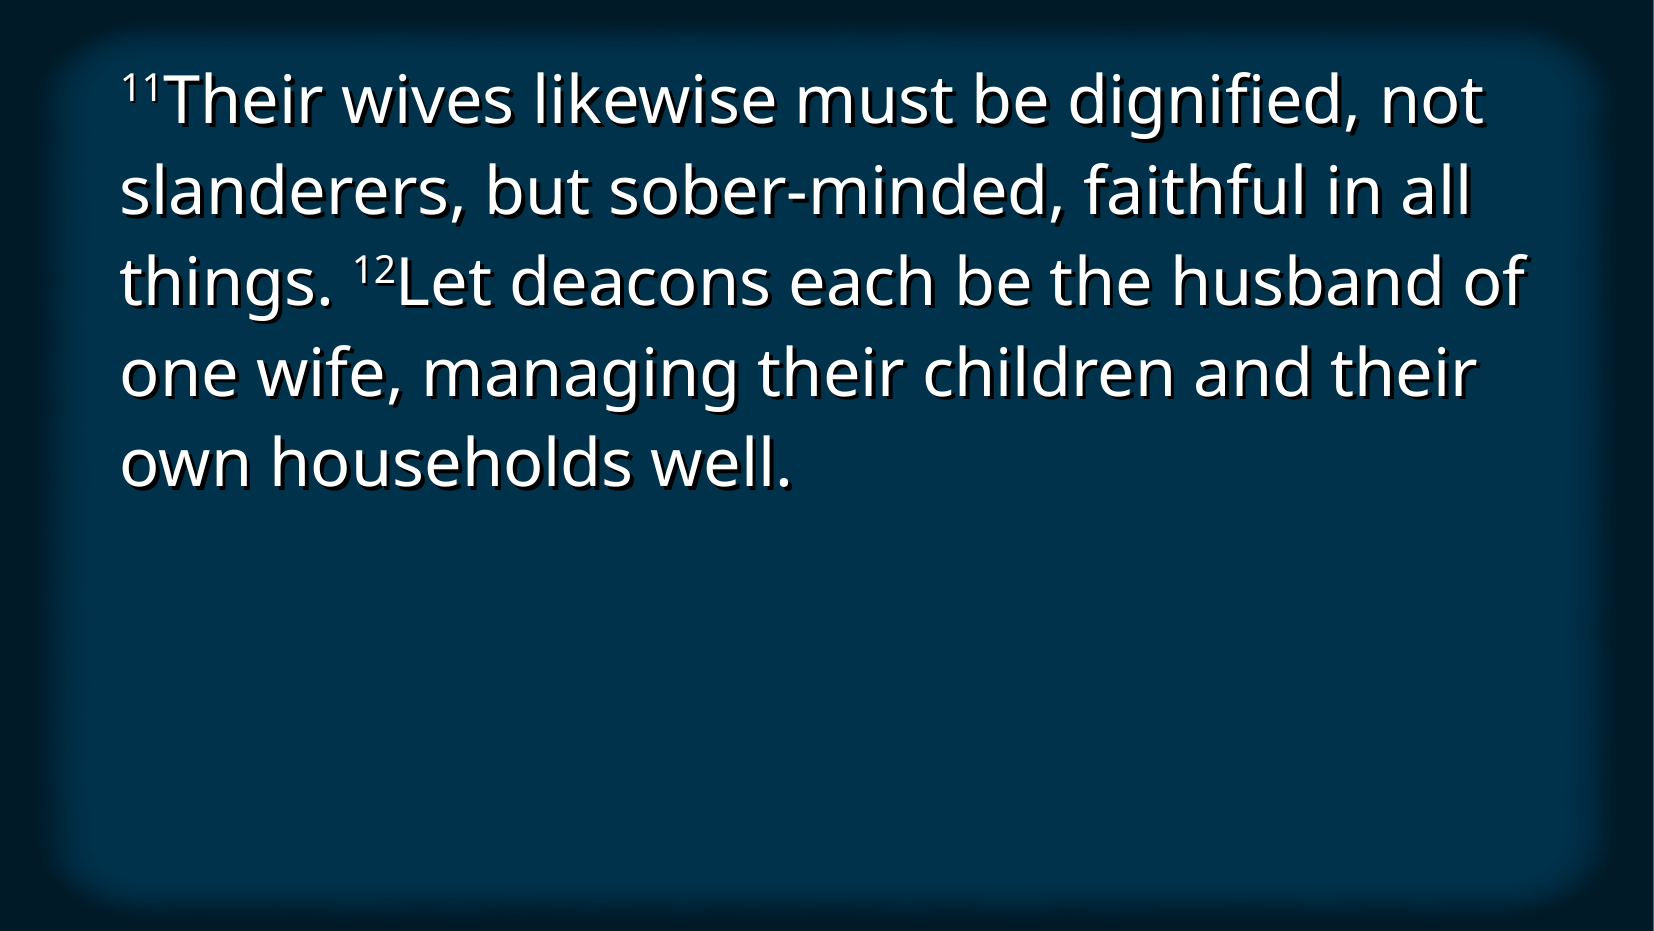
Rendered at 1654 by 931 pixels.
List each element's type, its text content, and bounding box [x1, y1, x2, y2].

picture [0, 0, 1654, 931]
text_box 11Their wives likewise must be dignified, not slanderers, but sober-minded, faithful in all things. 12Let deacons each be the husband of one wife, managing their children and their own households well. [105, 45, 1561, 526]
